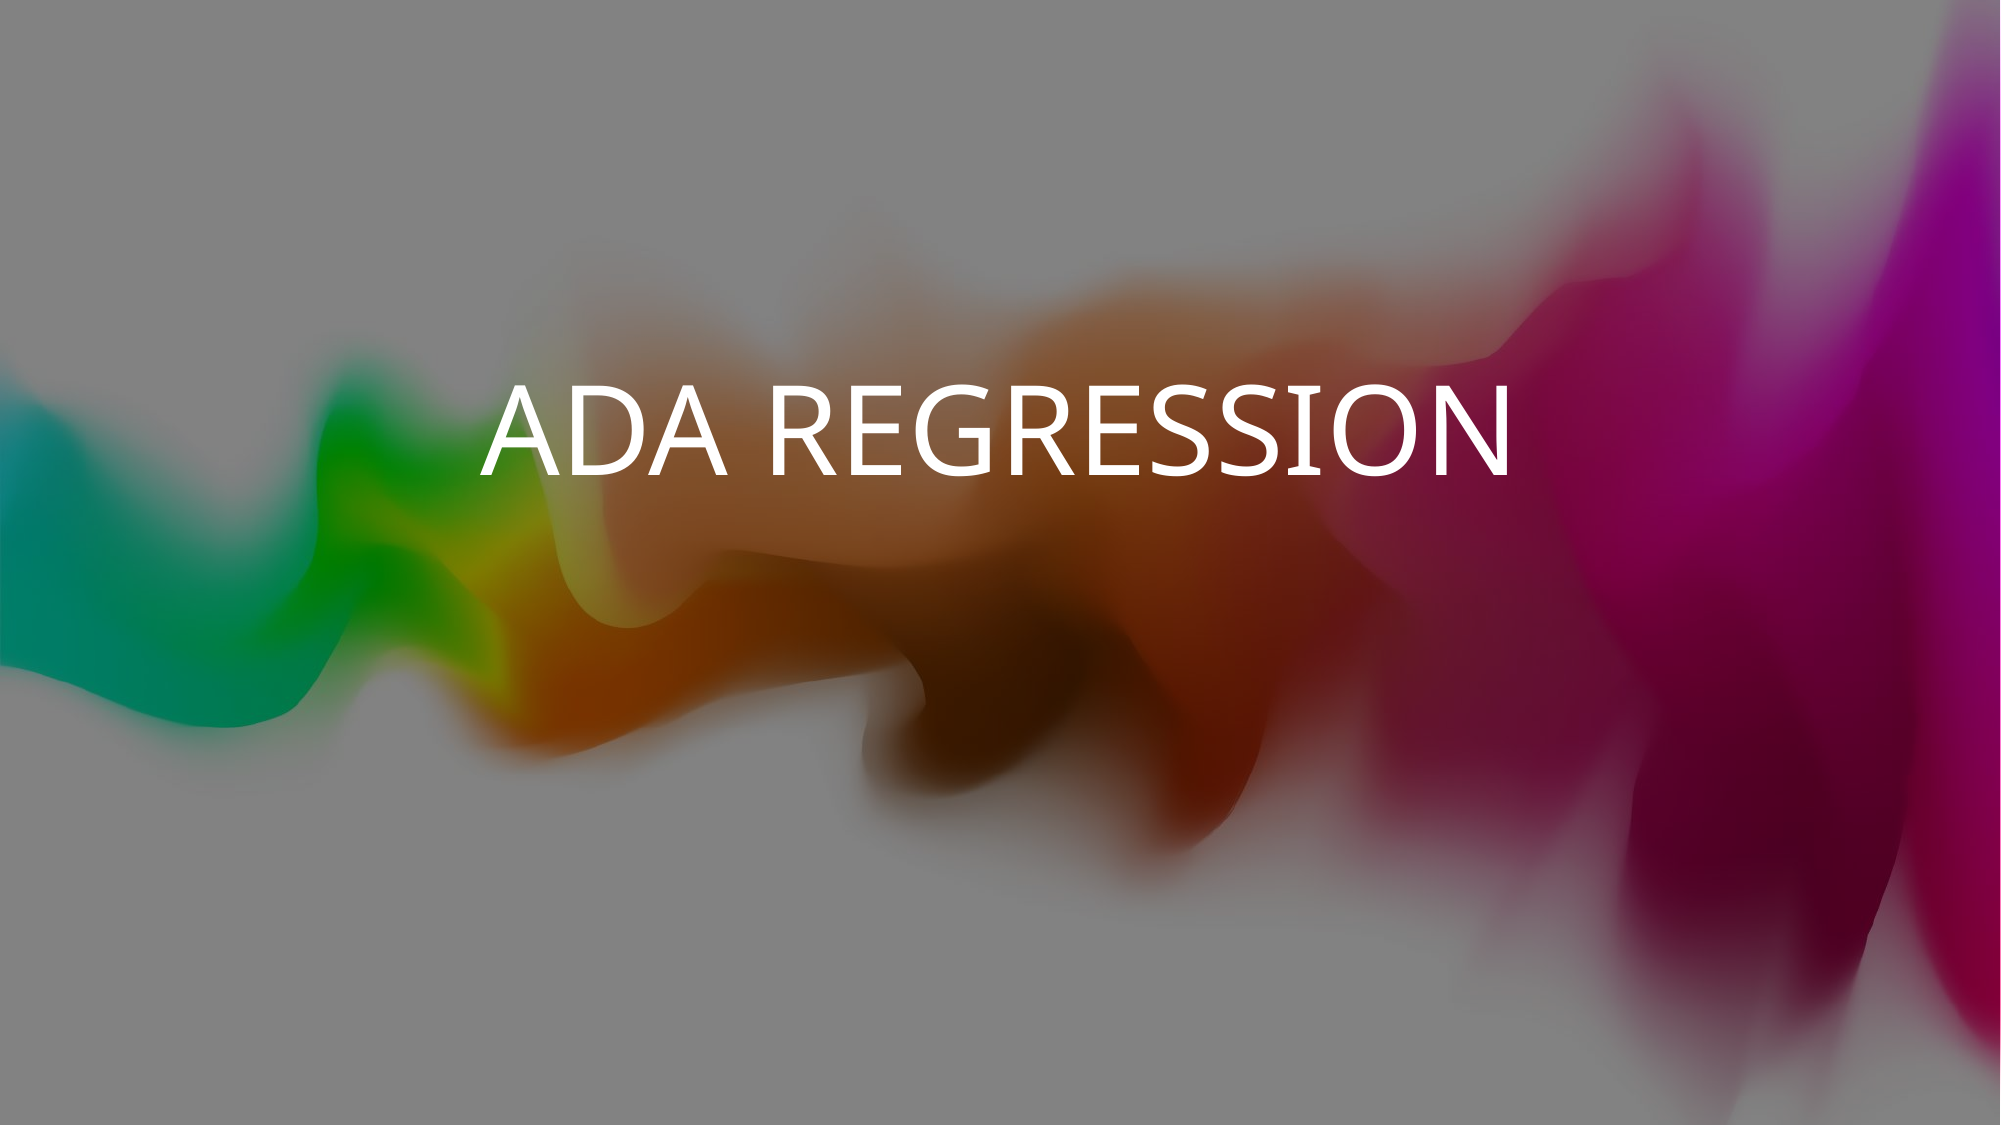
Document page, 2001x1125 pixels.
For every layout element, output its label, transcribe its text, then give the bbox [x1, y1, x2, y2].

picture [0, 0, 2000, 1125]
title ADA REGRESSION [249, 184, 1750, 660]
